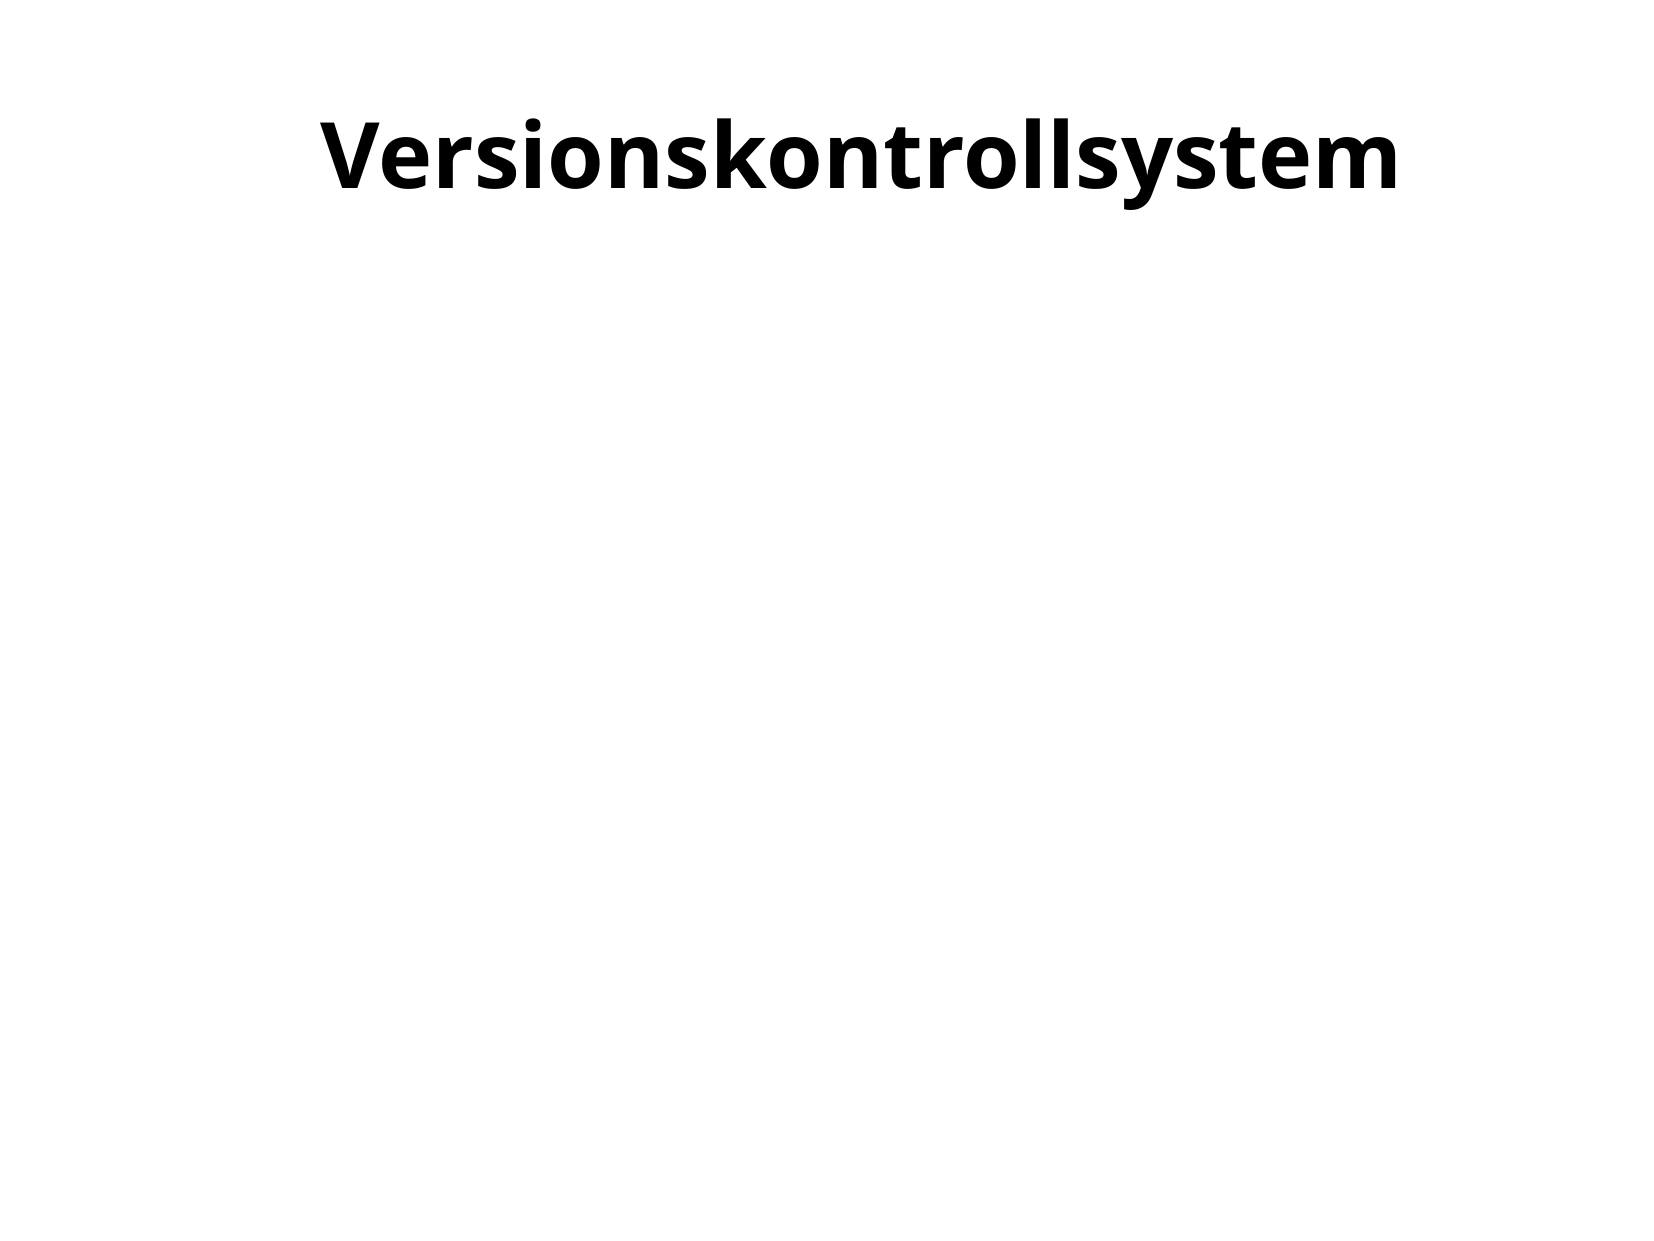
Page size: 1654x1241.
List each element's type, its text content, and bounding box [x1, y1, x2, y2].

title Versionskontrollsystem [82, 49, 1571, 257]
